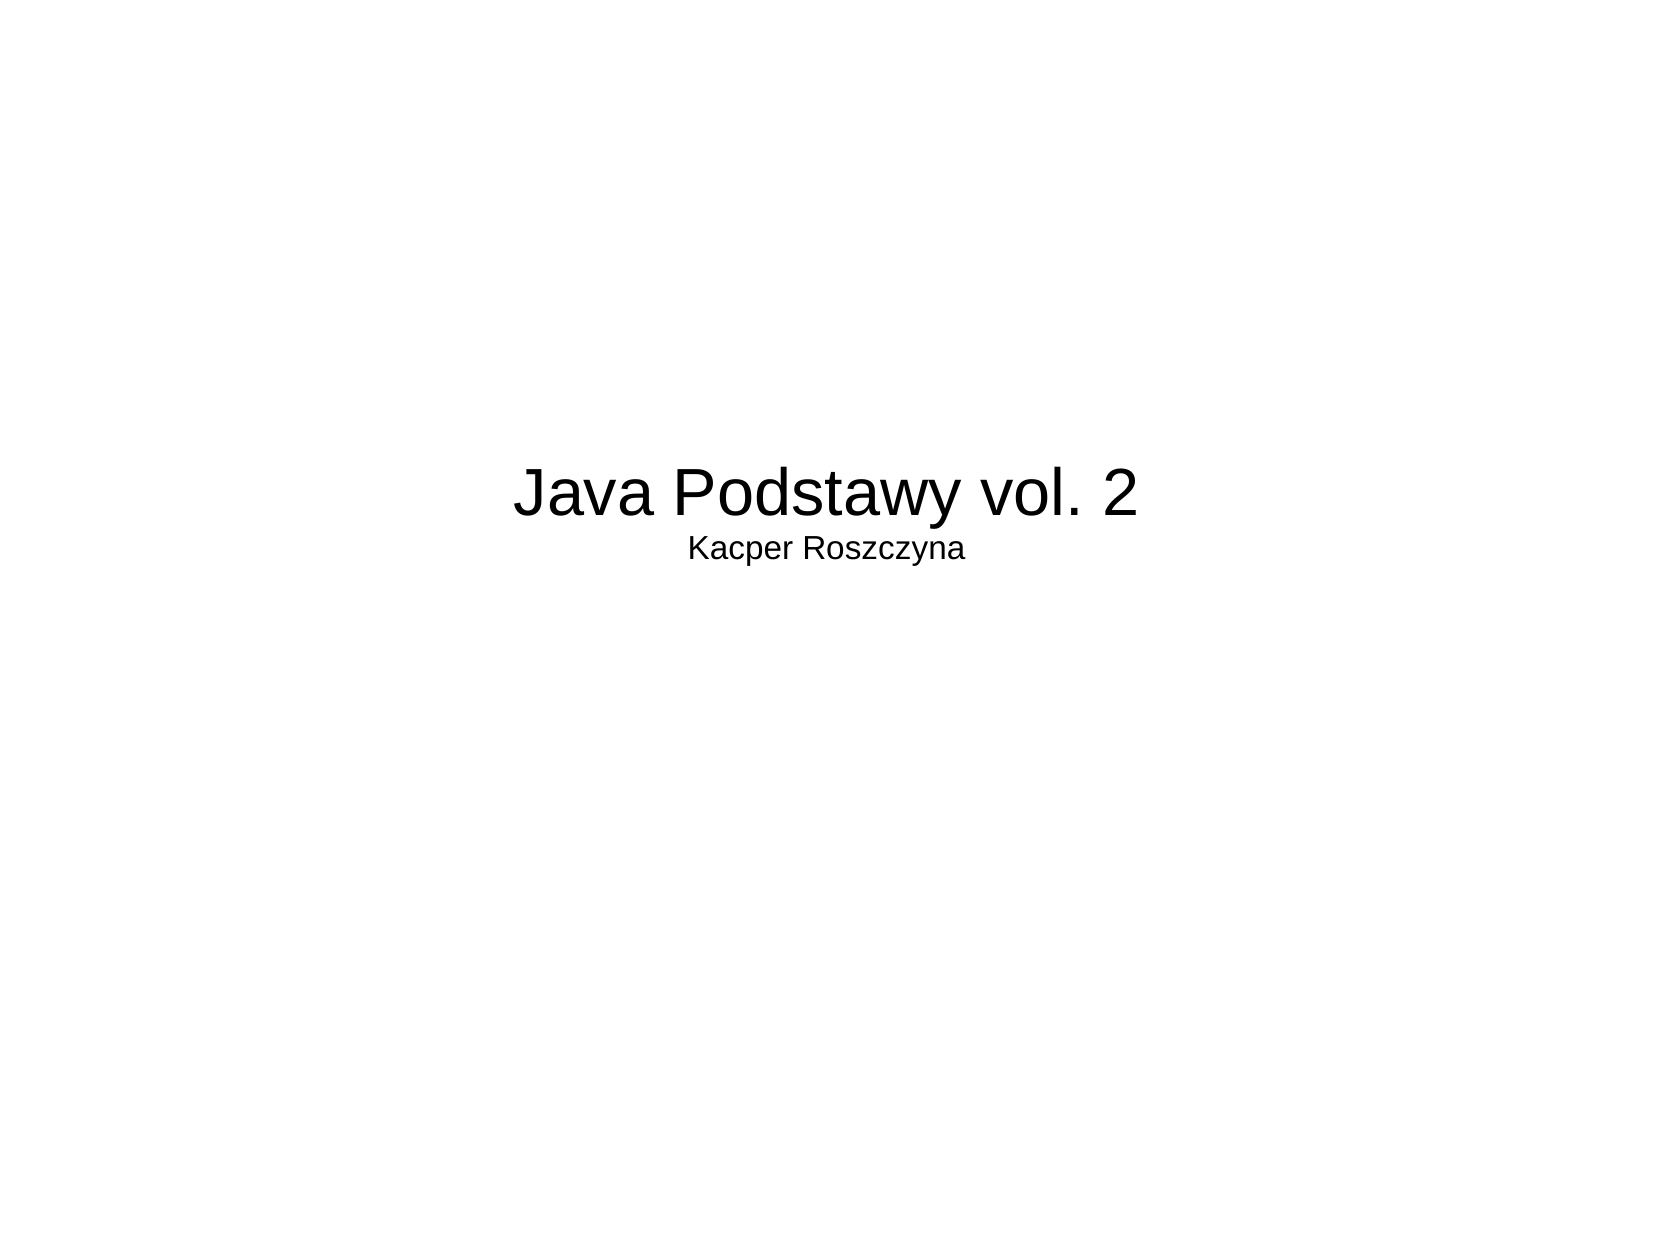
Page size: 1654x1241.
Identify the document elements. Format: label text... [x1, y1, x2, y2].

subtitle Java Podstawy vol. 2 Kacper Roszczyna [82, 49, 1571, 1010]
